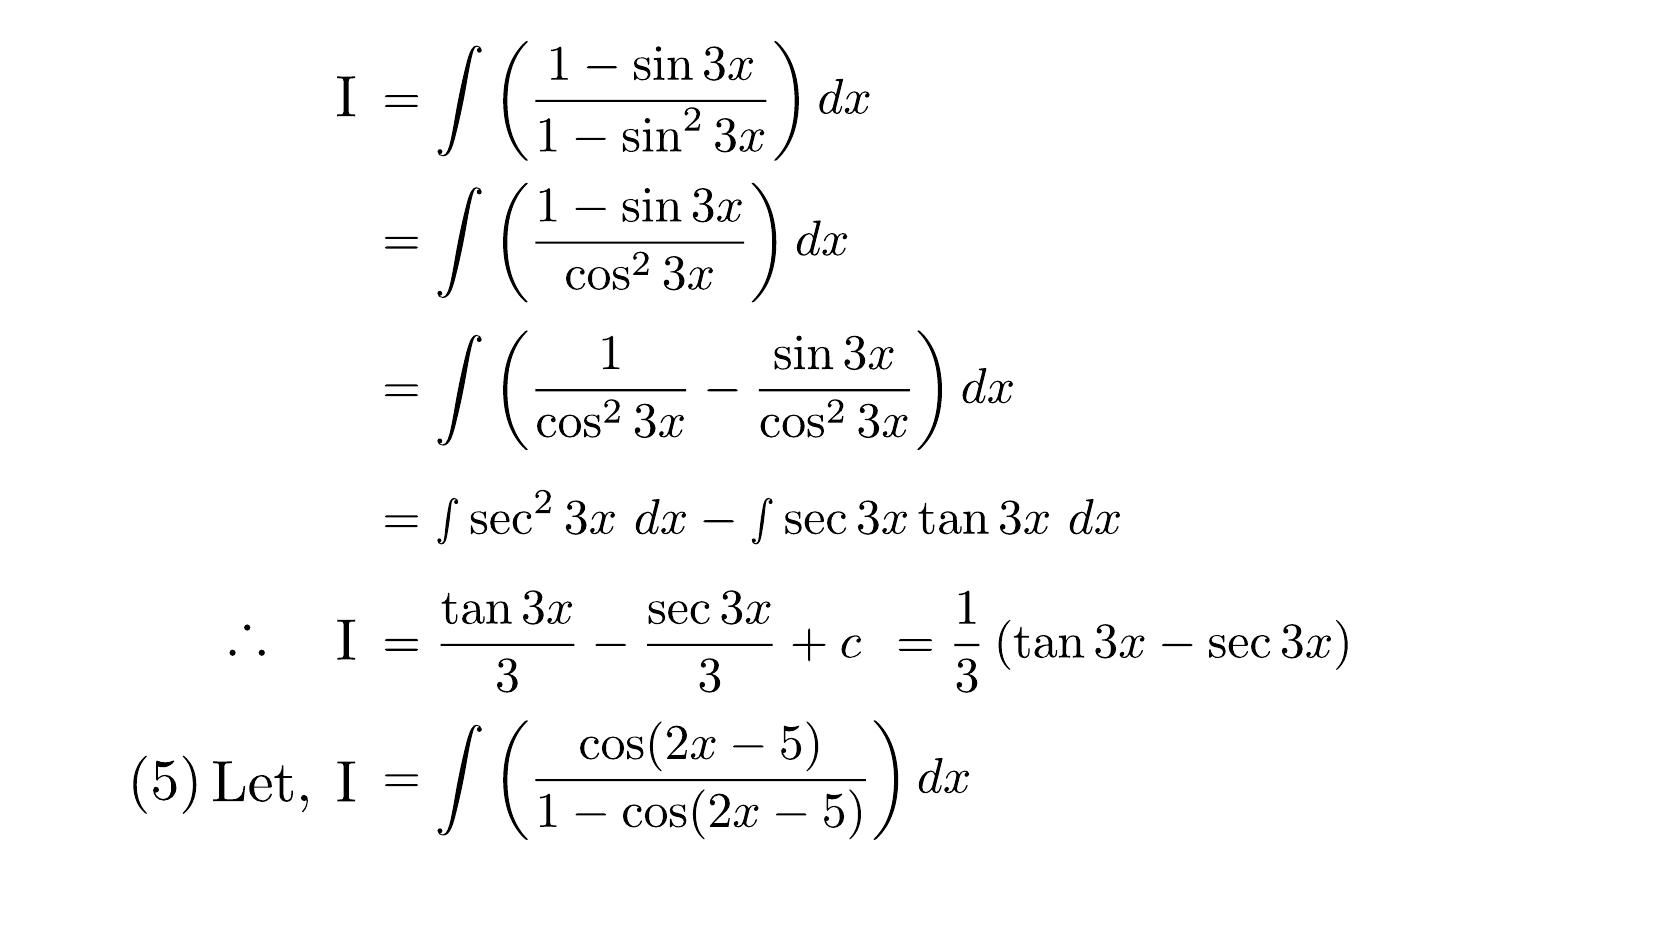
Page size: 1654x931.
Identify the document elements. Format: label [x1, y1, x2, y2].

text_box [213, 761, 308, 813]
text_box [384, 41, 870, 161]
text_box [337, 619, 356, 660]
text_box [384, 720, 970, 840]
text_box [898, 590, 1348, 693]
text_box [384, 182, 848, 303]
text_box [229, 624, 265, 656]
text_box [130, 755, 197, 814]
text_box [337, 761, 356, 802]
text_box [384, 489, 1121, 545]
title [47, 37, 1607, 886]
text_box [384, 330, 1013, 451]
text_box [384, 590, 862, 693]
text_box [337, 76, 356, 117]
